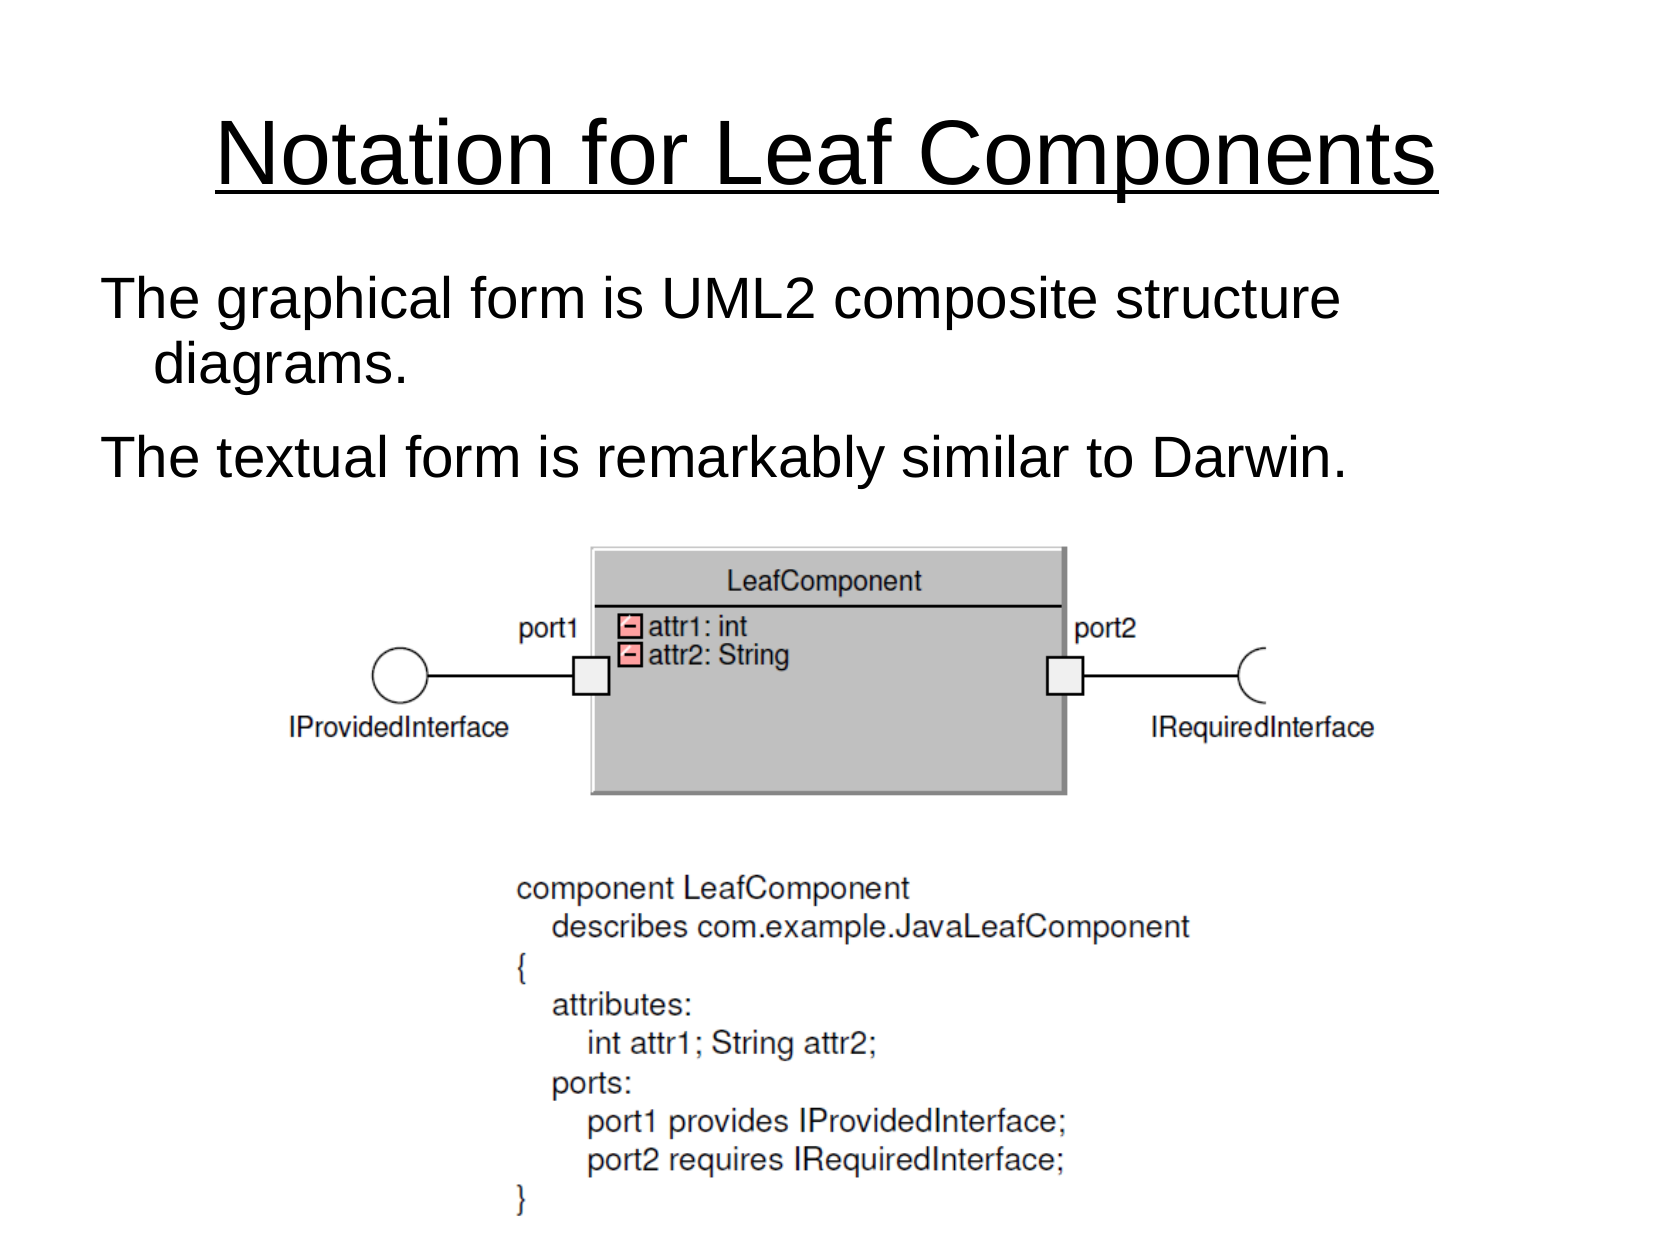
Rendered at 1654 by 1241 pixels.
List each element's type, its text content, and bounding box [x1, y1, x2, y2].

picture [236, 507, 1418, 1241]
title Notation for Leaf Components [82, 49, 1571, 257]
list The graphical form is UML2 composite structure diagrams. The textual form is remarkably similar to Darwin. [82, 265, 1571, 1109]
